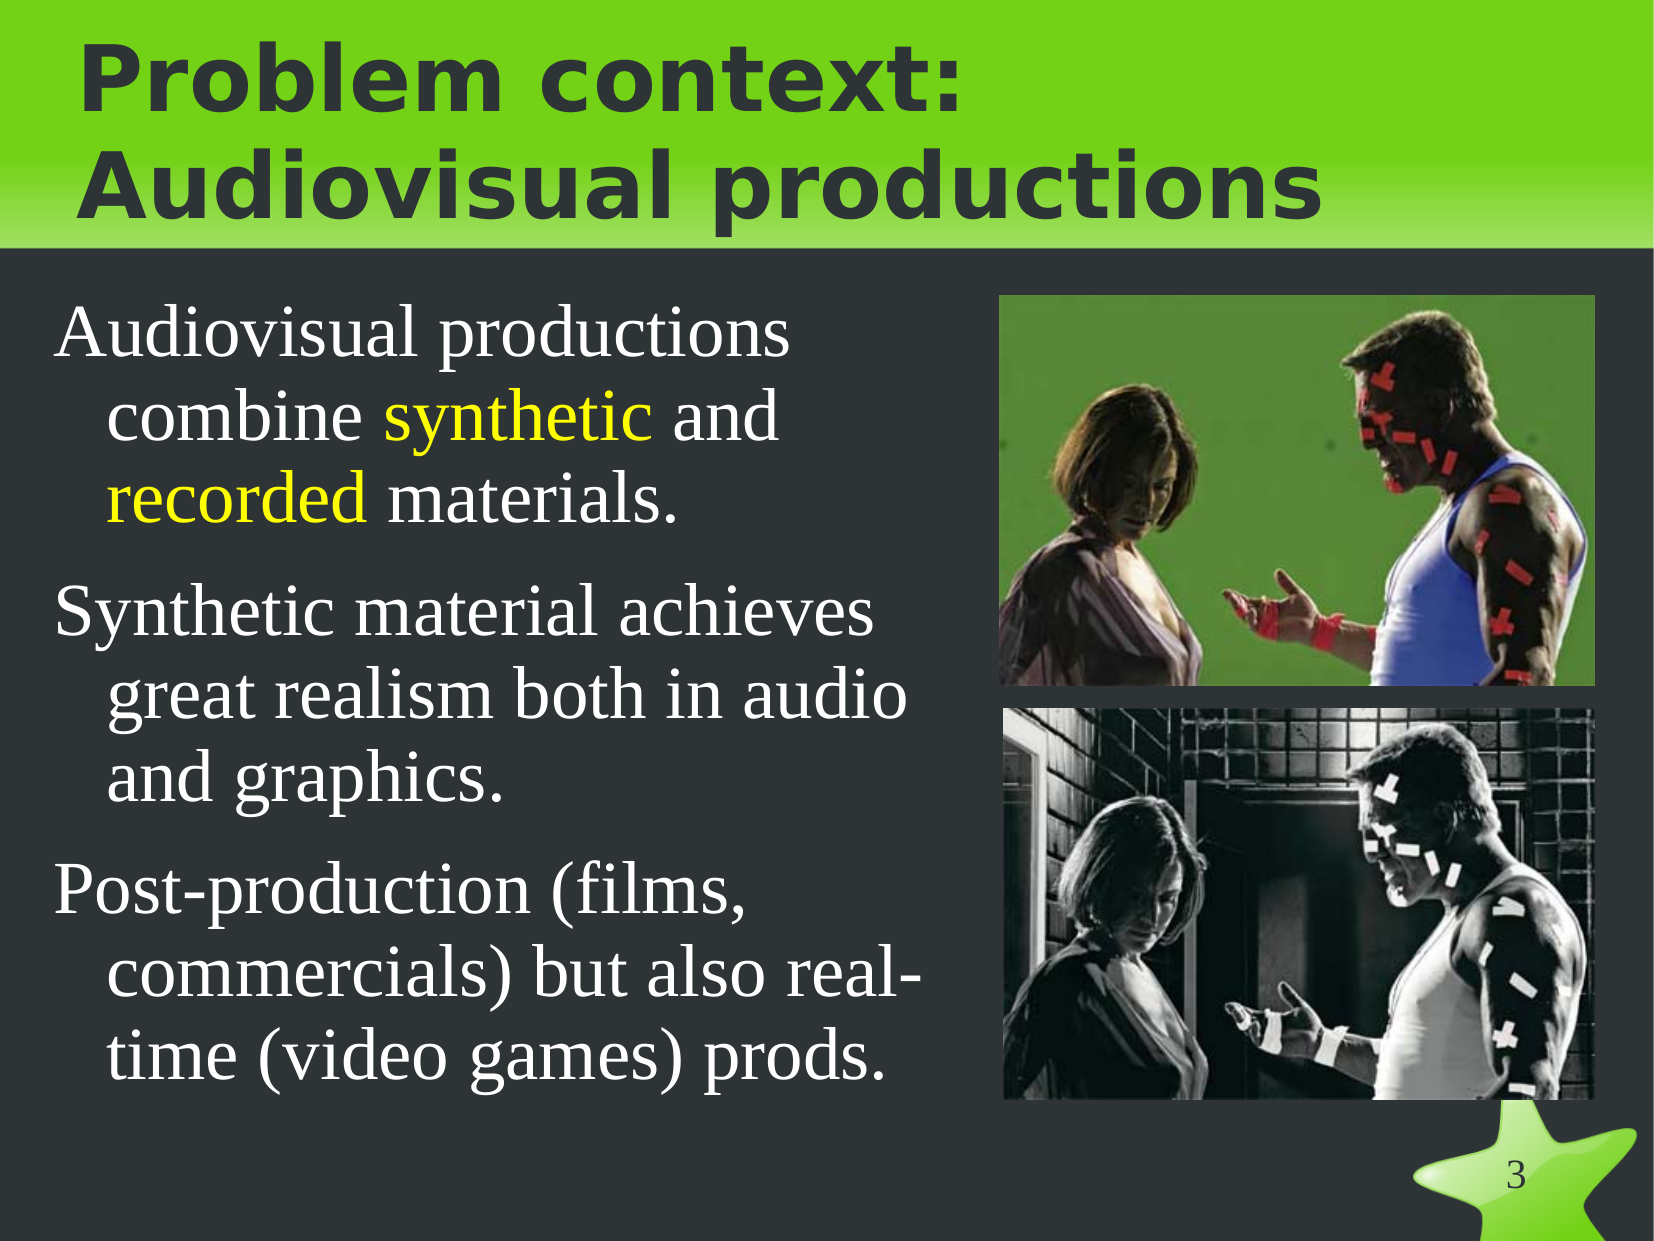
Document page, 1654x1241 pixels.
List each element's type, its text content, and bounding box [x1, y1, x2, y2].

picture [0, 0, 1654, 1241]
list Audiovisual productions combine synthetic and recorded materials. Synthetic material achieves great realism both in audio and graphics. Post-production (films, commercials) but also real-time (video games) prods. [35, 290, 1004, 1182]
title Problem context: Audiovisual productions [76, 25, 1565, 240]
